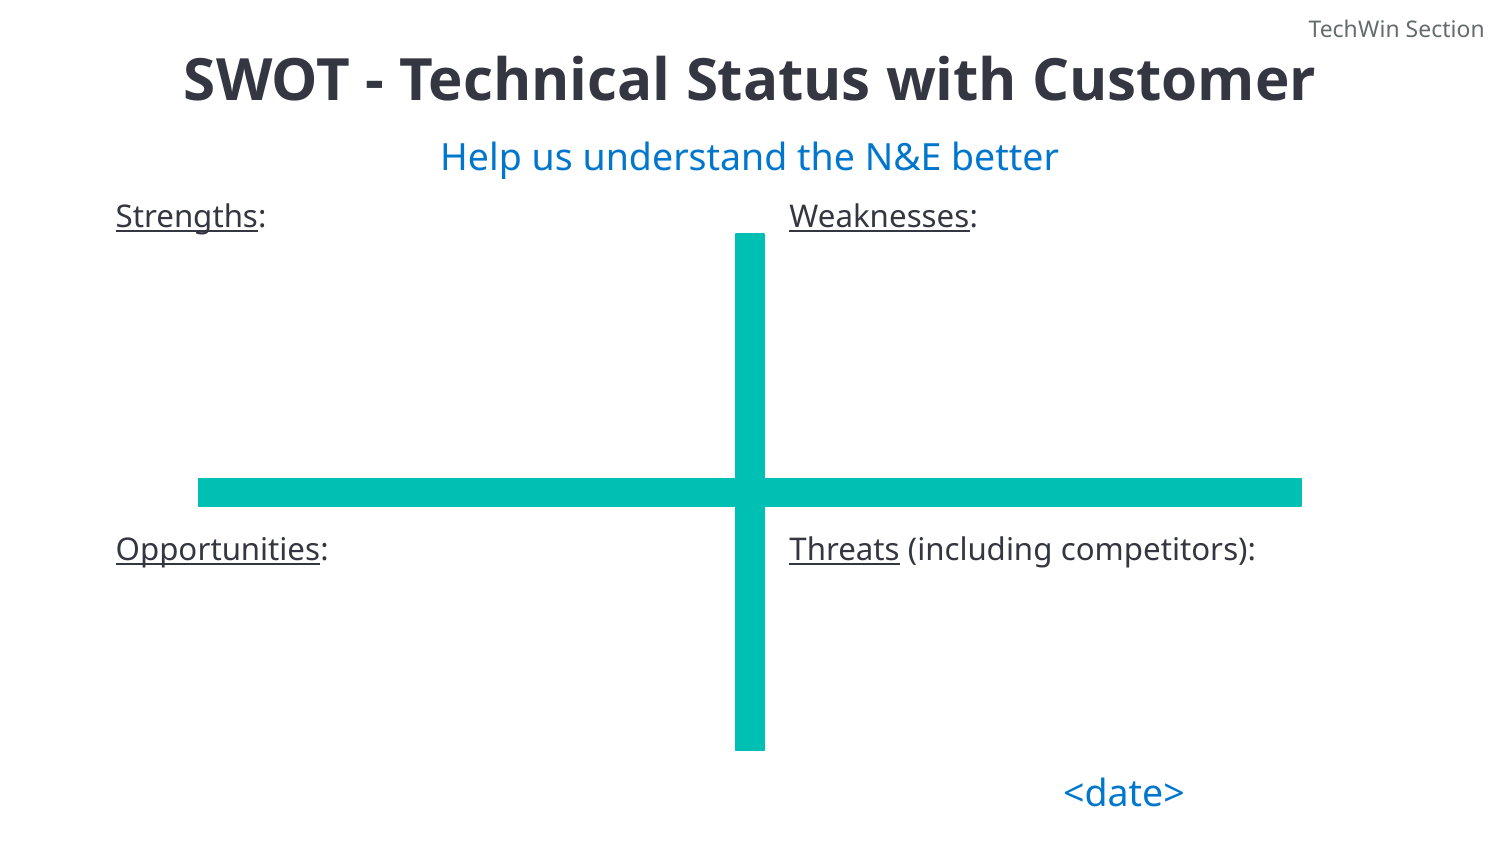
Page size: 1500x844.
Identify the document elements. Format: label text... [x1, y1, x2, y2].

text_box [198, 233, 1302, 751]
text_box Help us understand the N&E better [252, 118, 1248, 173]
text_box <date> [1048, 753, 1318, 821]
text_box TechWin Section [1252, 0, 1500, 55]
text_box Threats (including competitors): [774, 514, 1397, 800]
text_box Strengths: [100, 181, 723, 466]
text_box Weaknesses: [774, 181, 1397, 466]
title SWOT - Technical Status with Customer [96, 39, 1404, 121]
text_box Opportunities: [100, 514, 723, 800]
